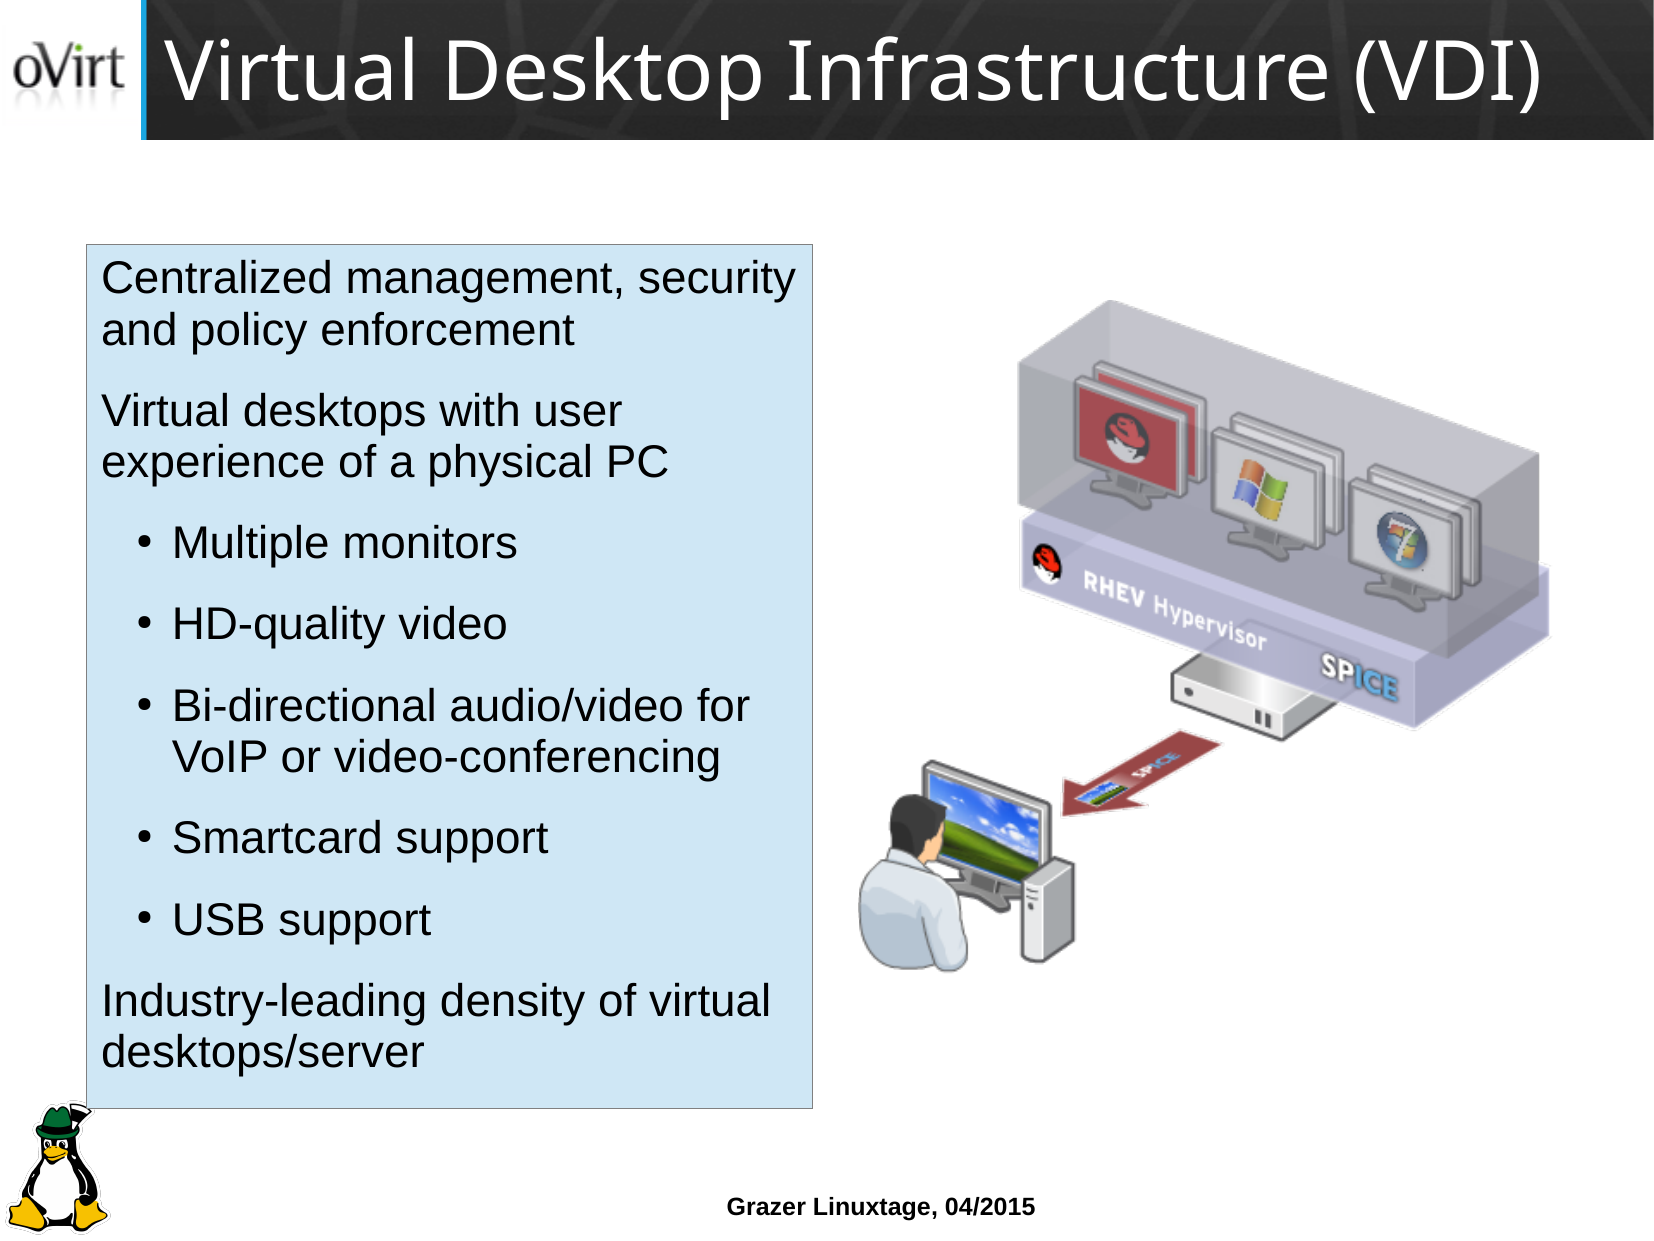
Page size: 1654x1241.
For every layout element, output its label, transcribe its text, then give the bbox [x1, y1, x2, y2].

text_box Centralized management, security and policy enforcement Virtual desktops with user experience of a physical PC Multiple monitors HD-quality video Bi-directional audio/video for VoIP or video-conferencing Smartcard support USB support Industry-leading density of virtual desktops/server [86, 244, 813, 1109]
picture [5, 1100, 111, 1235]
picture [858, 300, 1553, 976]
picture [0, 0, 1654, 140]
title Virtual Desktop Infrastructure (VDI) [164, 18, 1653, 119]
